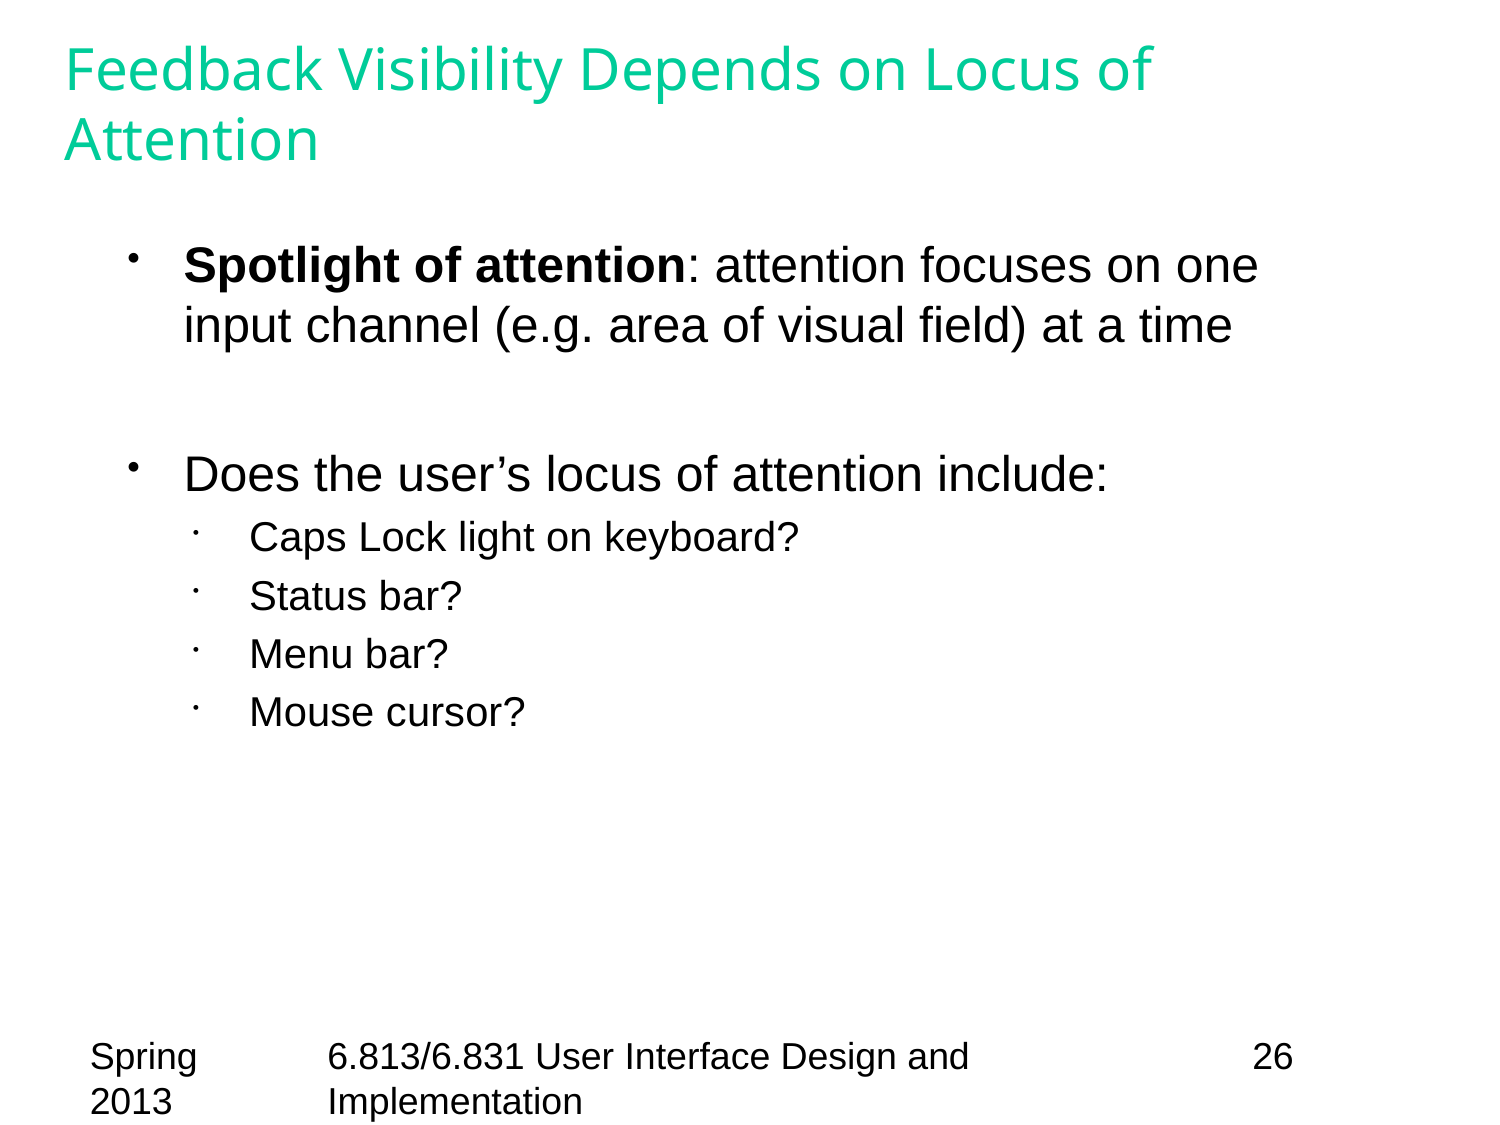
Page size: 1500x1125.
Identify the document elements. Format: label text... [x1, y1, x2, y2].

title Feedback Visibility Depends on Locus of Attention [50, 24, 1438, 150]
slide_number <number> [1237, 1024, 1425, 1103]
slide_number Spring 2013 [75, 1024, 300, 1103]
list Spotlight of attention: attention focuses on one input channel (e.g. area of visual field) at a time Does the user’s locus of attention include: Caps Lock light on keyboard? Status bar? Menu bar? Mouse cursor? [112, 224, 1388, 1000]
footer 6.813/6.831 User Interface Design and Implementation [312, 1024, 1225, 1103]
